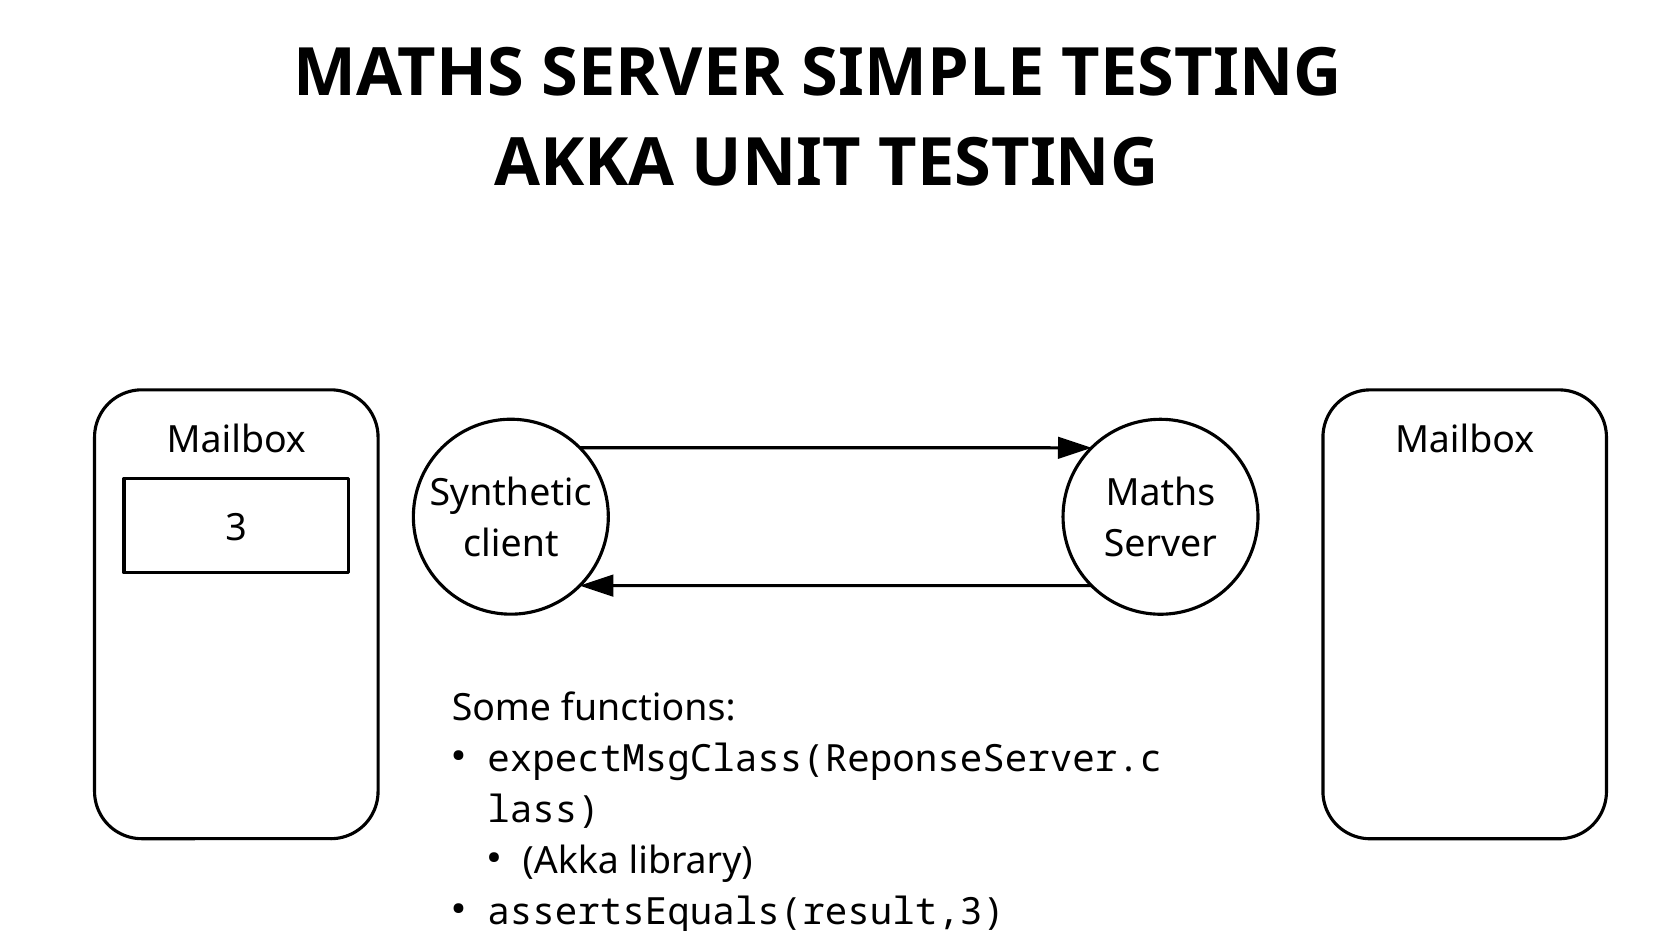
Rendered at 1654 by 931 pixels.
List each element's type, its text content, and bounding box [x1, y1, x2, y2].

text_box 3 [124, 478, 349, 573]
text_box Maths Server [1063, 419, 1258, 615]
text_box Mailbox [1322, 389, 1607, 839]
text_box Synthetic client [413, 419, 609, 615]
text_box Mailbox [94, 389, 379, 839]
text_box Some functions: expectMsgClass(ReponseServer.class) (Akka library) assertsEquals(result,3) (JUnit) [437, 673, 1182, 900]
title MATHS SERVER SIMPLE TESTING AKKA UNIT TESTING [82, 33, 1571, 196]
